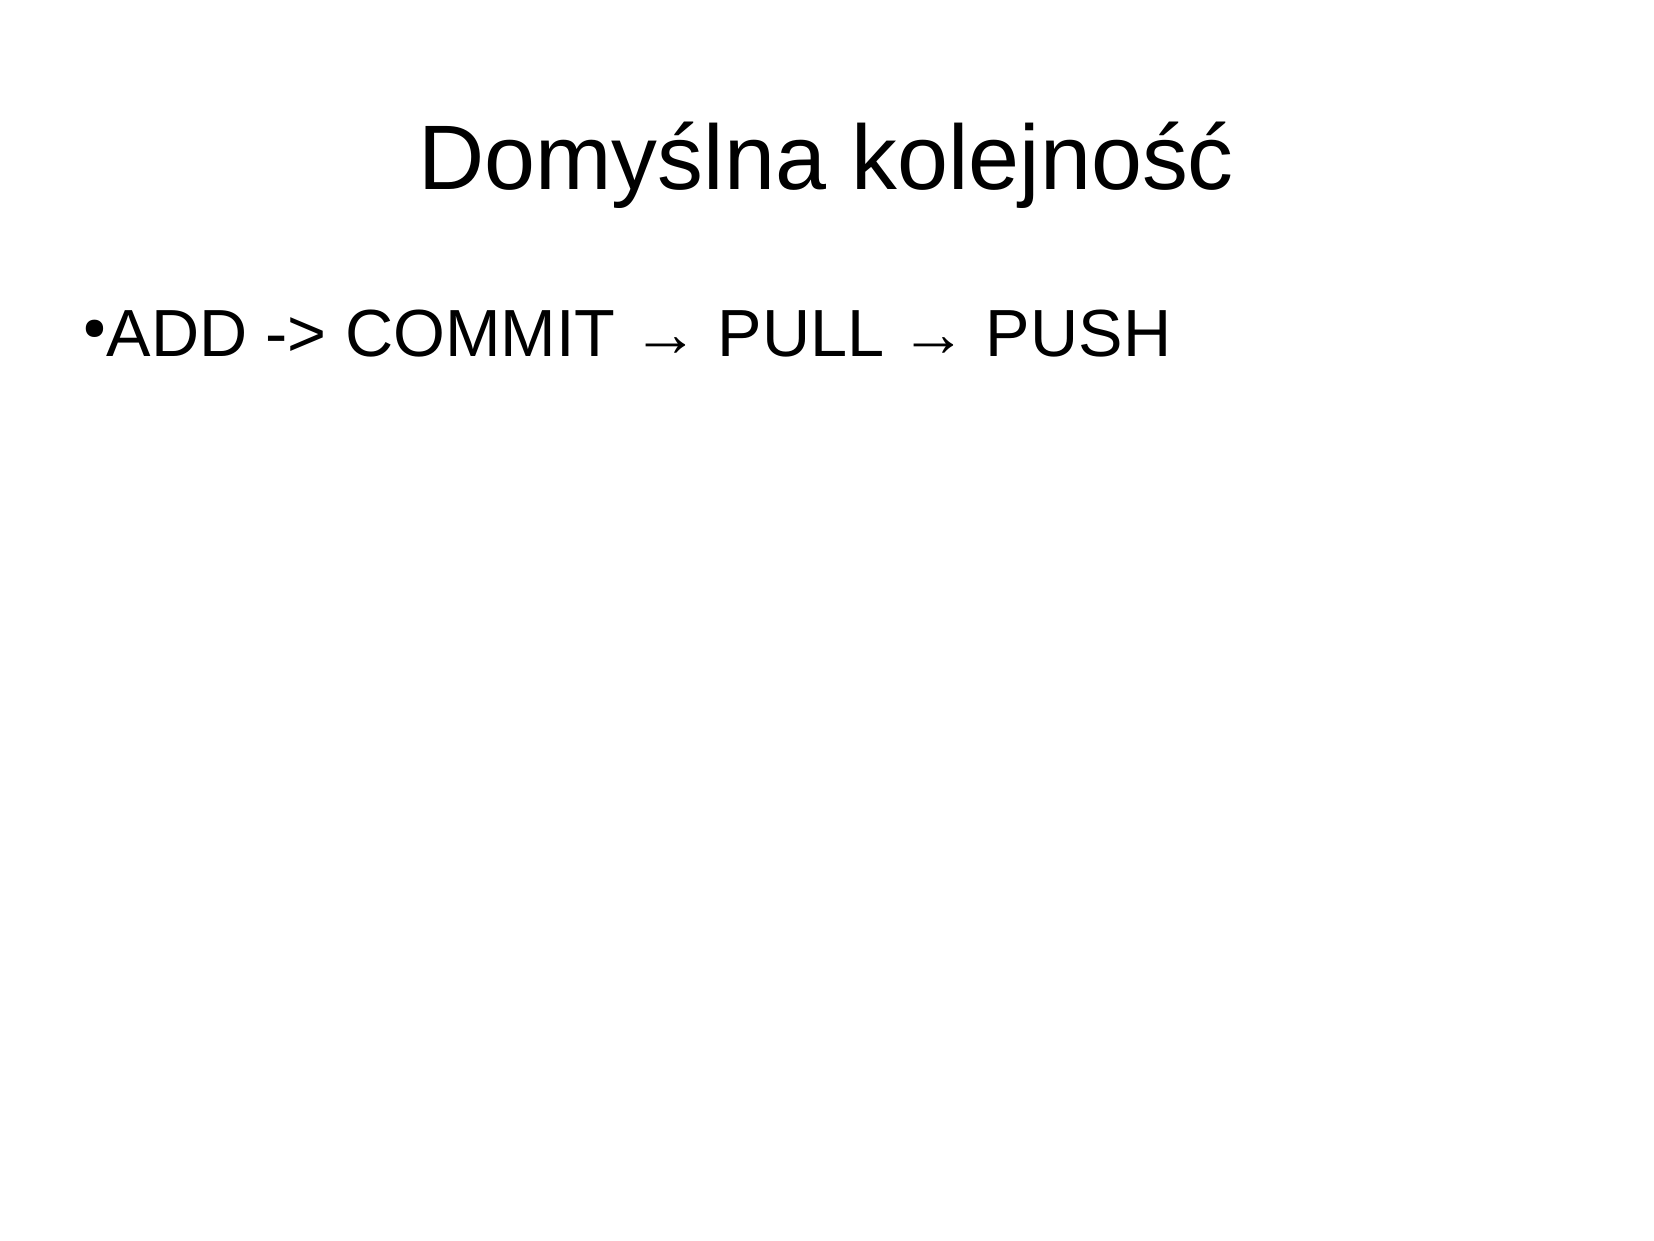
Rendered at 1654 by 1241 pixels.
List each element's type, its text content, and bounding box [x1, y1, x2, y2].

list ADD -> COMMIT → PULL → PUSH [82, 290, 1571, 1010]
title Domyślna kolejność [82, 49, 1571, 257]
